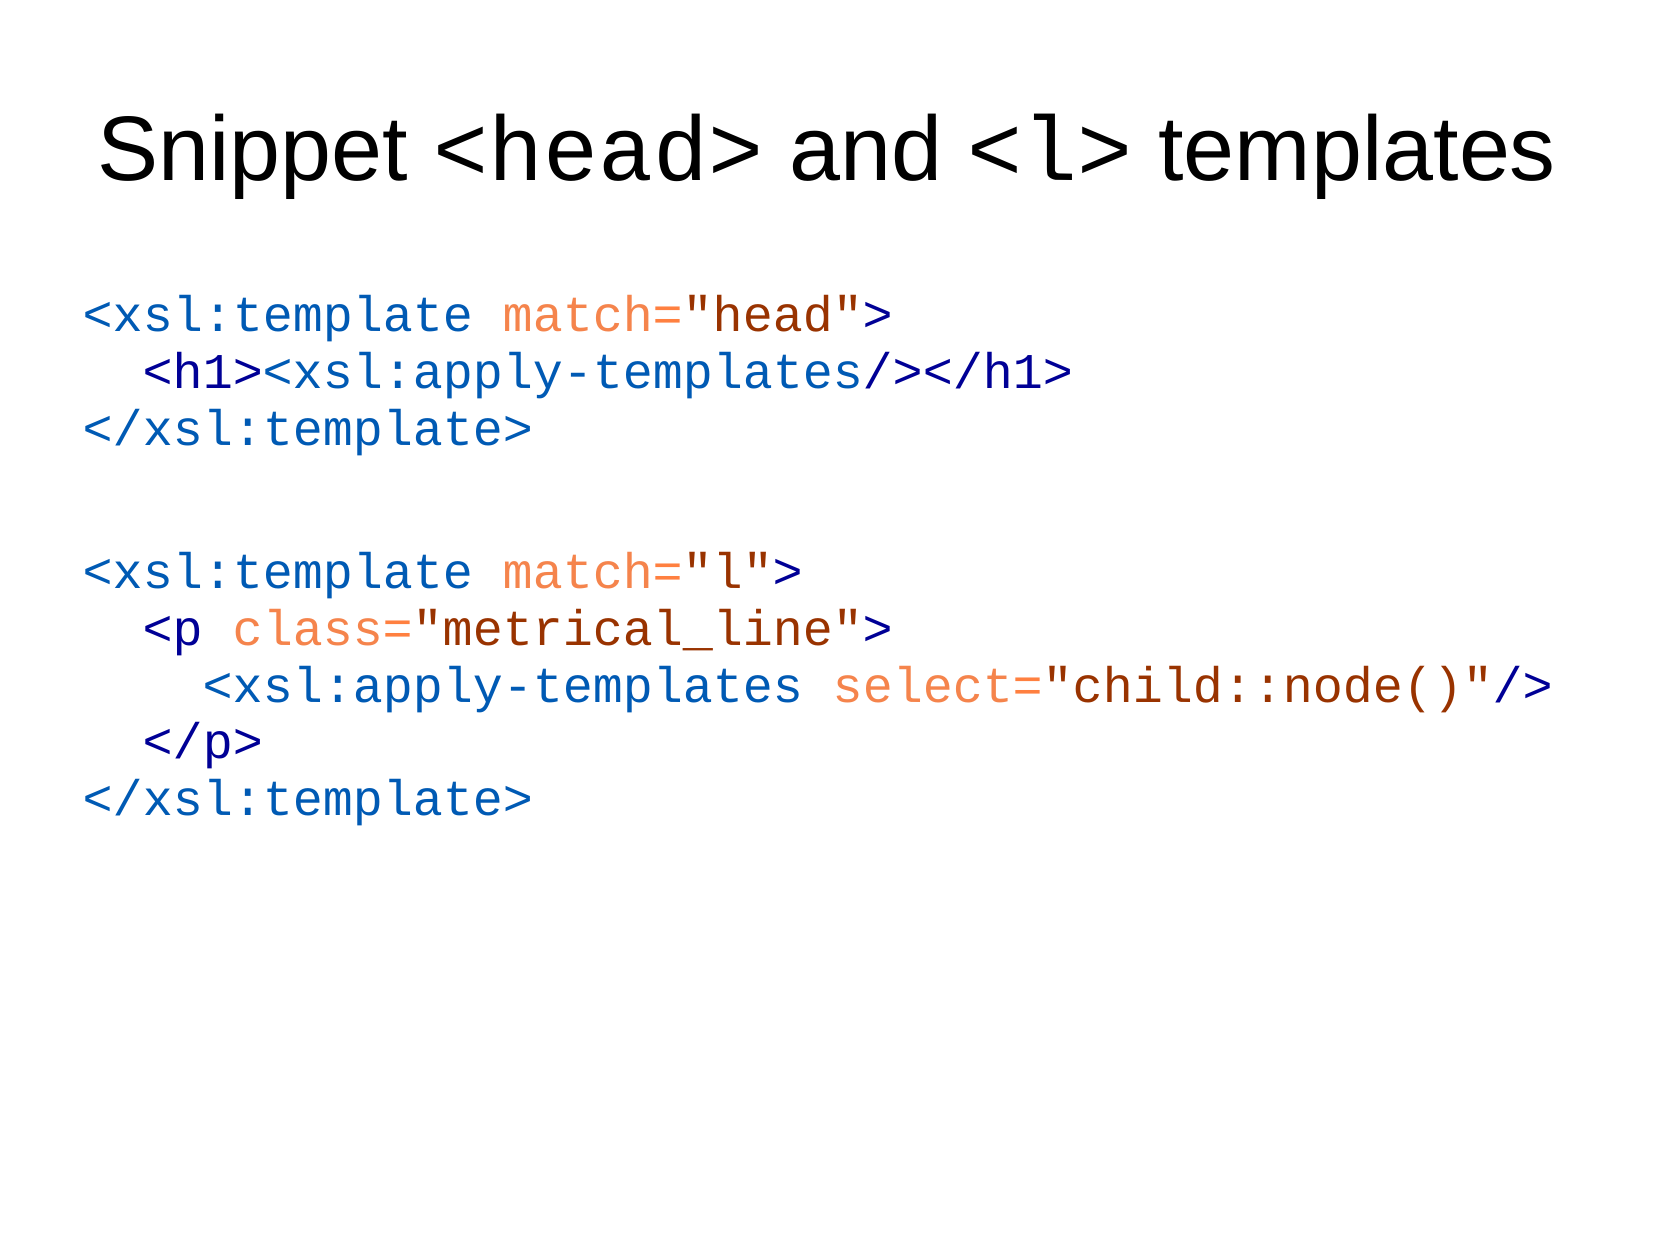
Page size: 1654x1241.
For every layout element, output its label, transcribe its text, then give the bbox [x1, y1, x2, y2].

title Snippet <head> and <l> templates [82, 49, 1571, 257]
list <xsl:template match="head"> <h1><xsl:apply-templates/></h1> </xsl:template> <xsl:template match="l"> <p class="metrical_line"> <xsl:apply-templates select="child::node()"/> </p> </xsl:template> [82, 290, 1571, 1010]
